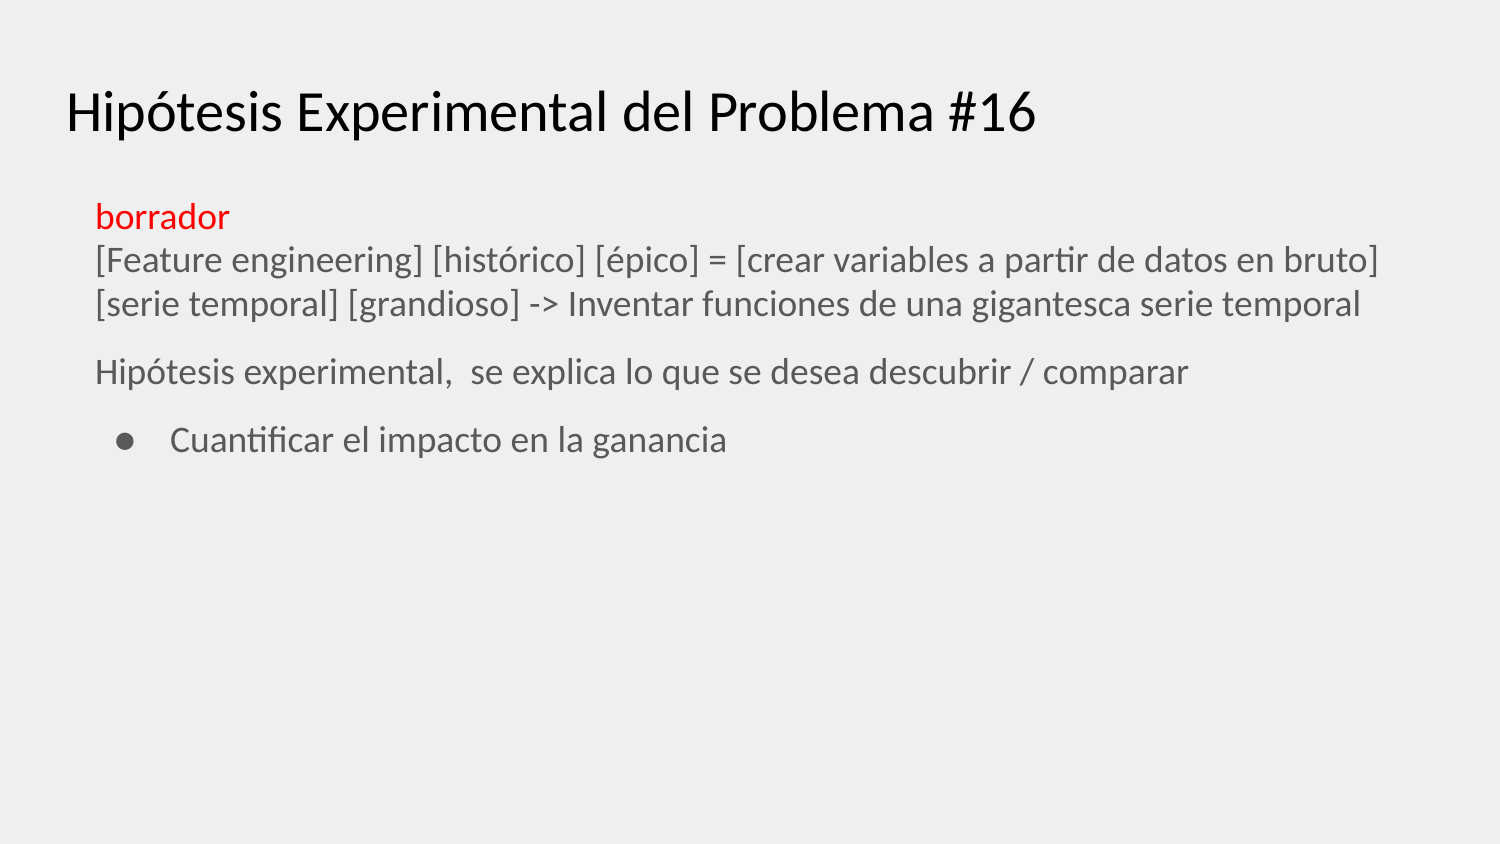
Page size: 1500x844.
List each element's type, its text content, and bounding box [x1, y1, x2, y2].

list borrador [Feature engineering] [histórico] [épico] = [crear variables a partir de datos en bruto] [serie temporal] [grandioso] -> Inventar funciones de una gigantesca serie temporal Hipótesis experimental, se explica lo que se desea descubrir / comparar Cuantificar el impacto en la ganancia [80, 180, 1478, 741]
title Hipótesis Experimental del Problema #16 [51, 72, 1449, 167]
